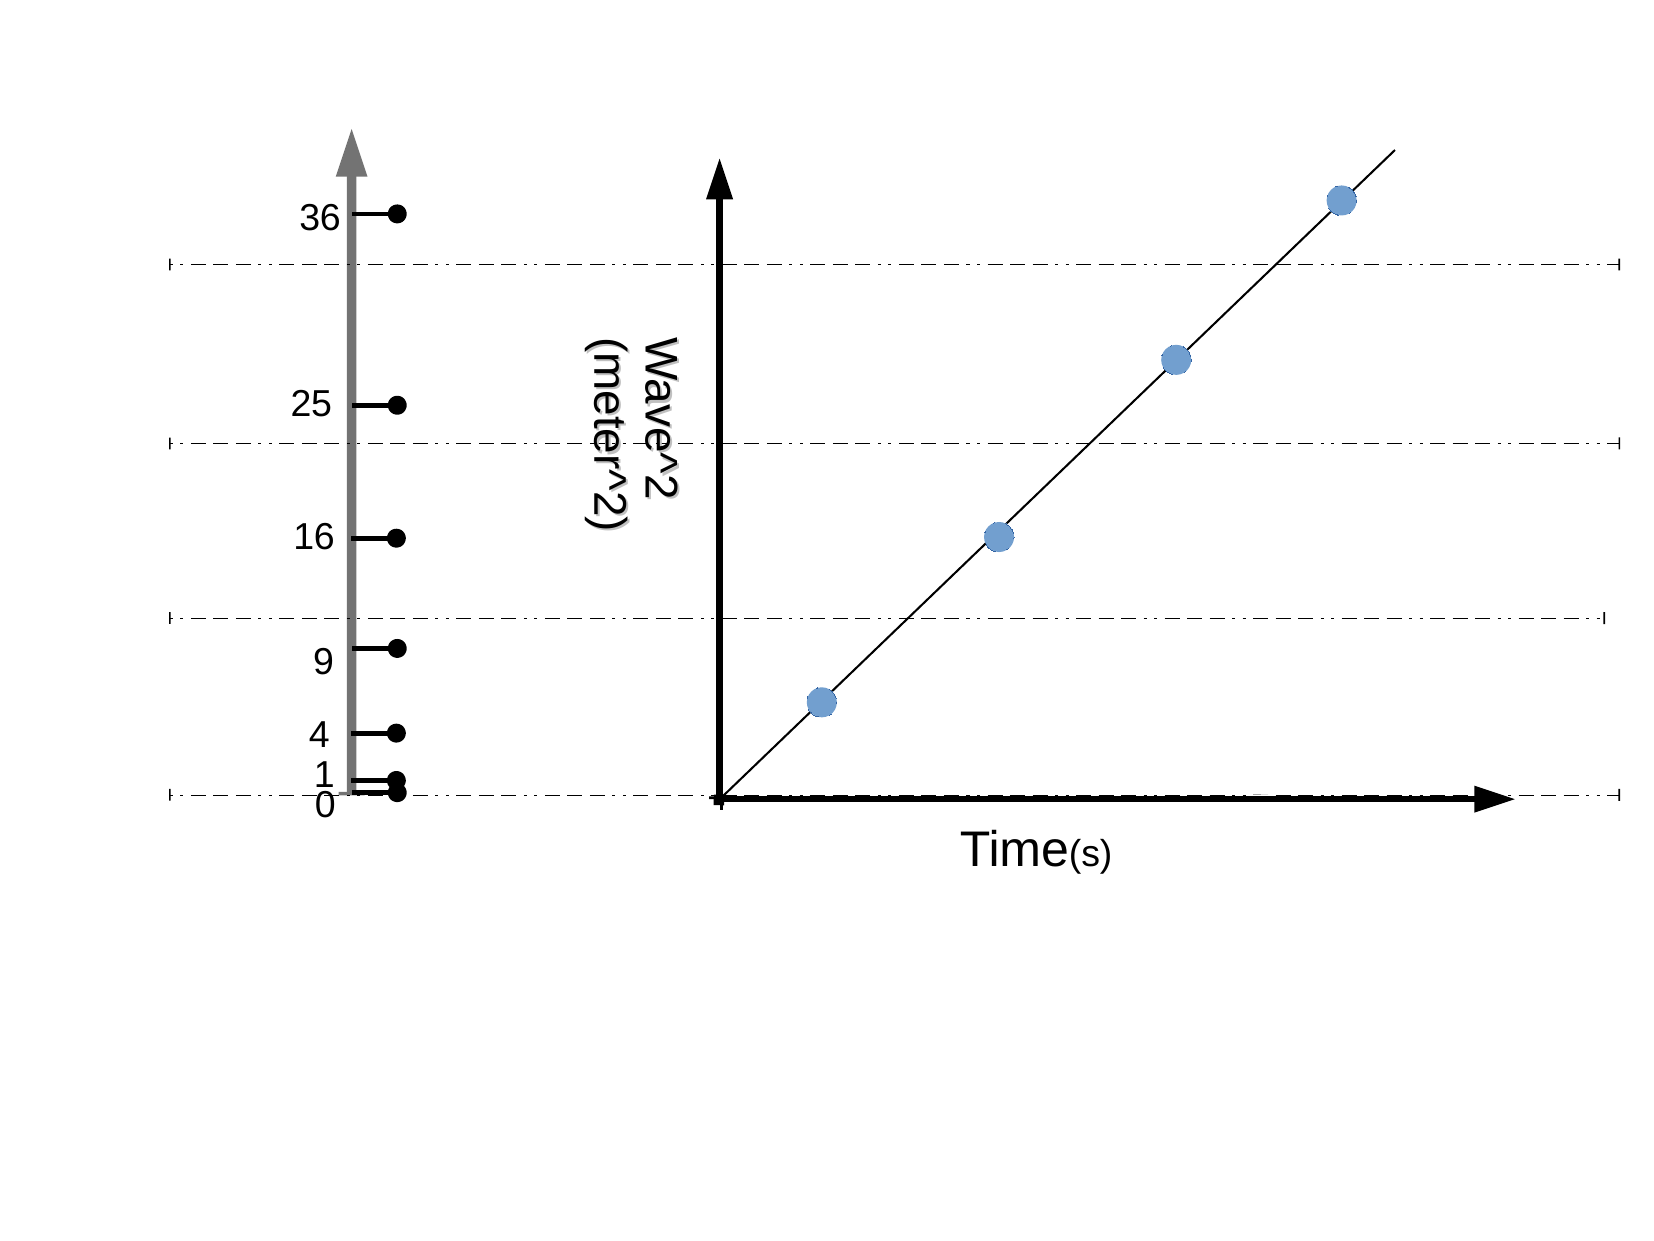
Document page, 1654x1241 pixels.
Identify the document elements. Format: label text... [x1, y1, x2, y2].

text_box Time(s) [945, 813, 1186, 886]
text_box 16 [278, 508, 357, 566]
text_box 25 [275, 374, 358, 473]
text_box 9 [298, 633, 329, 690]
text_box 0 [300, 803, 340, 833]
text_box 36 [284, 188, 382, 250]
text_box Wave^2 (meter^2) [577, 322, 695, 586]
text_box [984, 521, 1015, 553]
text_box 1 [299, 746, 340, 803]
text_box [1161, 344, 1192, 375]
text_box [806, 687, 837, 718]
text_box [1326, 185, 1357, 216]
text_box 4 [294, 706, 346, 764]
